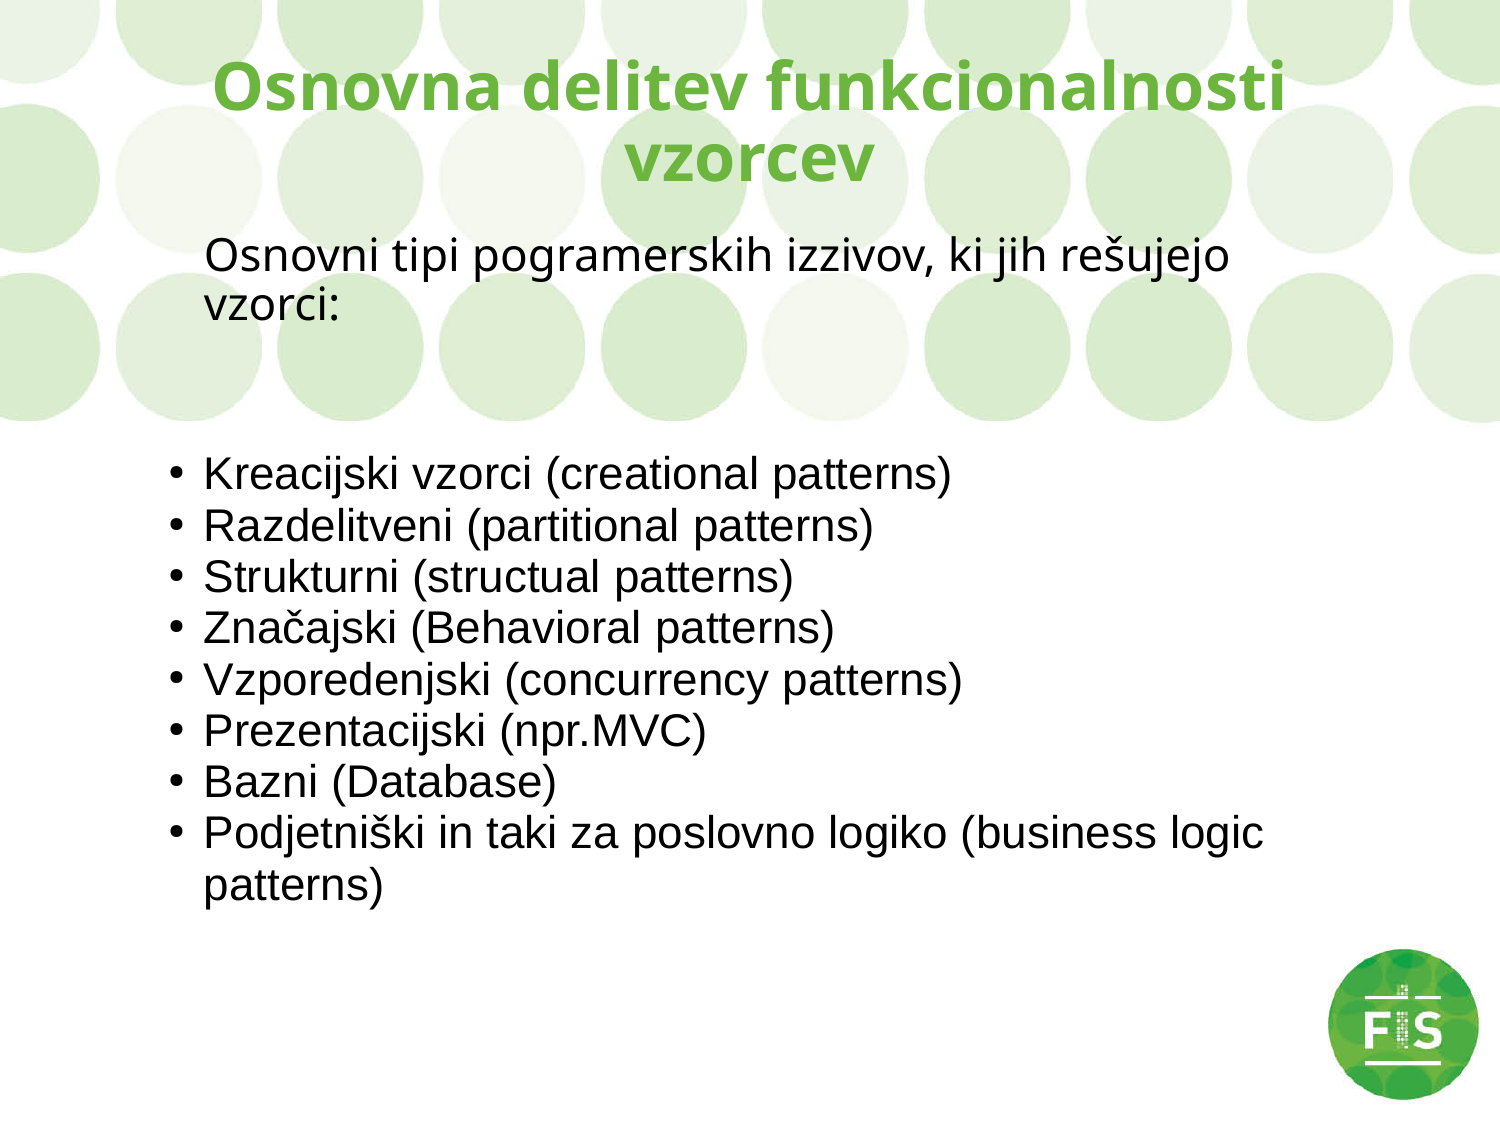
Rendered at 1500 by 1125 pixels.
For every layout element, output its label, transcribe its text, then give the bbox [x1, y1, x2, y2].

list Osnovni tipi pogramerskih izzivov, ki jih rešujejo vzorci: [118, 224, 1323, 343]
text_box Kreacijski vzorci (creational patterns) Razdelitveni (partitional patterns) Strukturni (structual patterns) Značajski (Behavioral patterns) Vzporedenjski (concurrency patterns) Prezentacijski (npr.MVC) Bazni (Database) Podjetniški in taki za poslovno logiko (business logic patterns) [153, 389, 1347, 981]
title Osnovna delitev funkcionalnosti vzorcev [75, 45, 1425, 233]
picture [0, 0, 1500, 1125]
